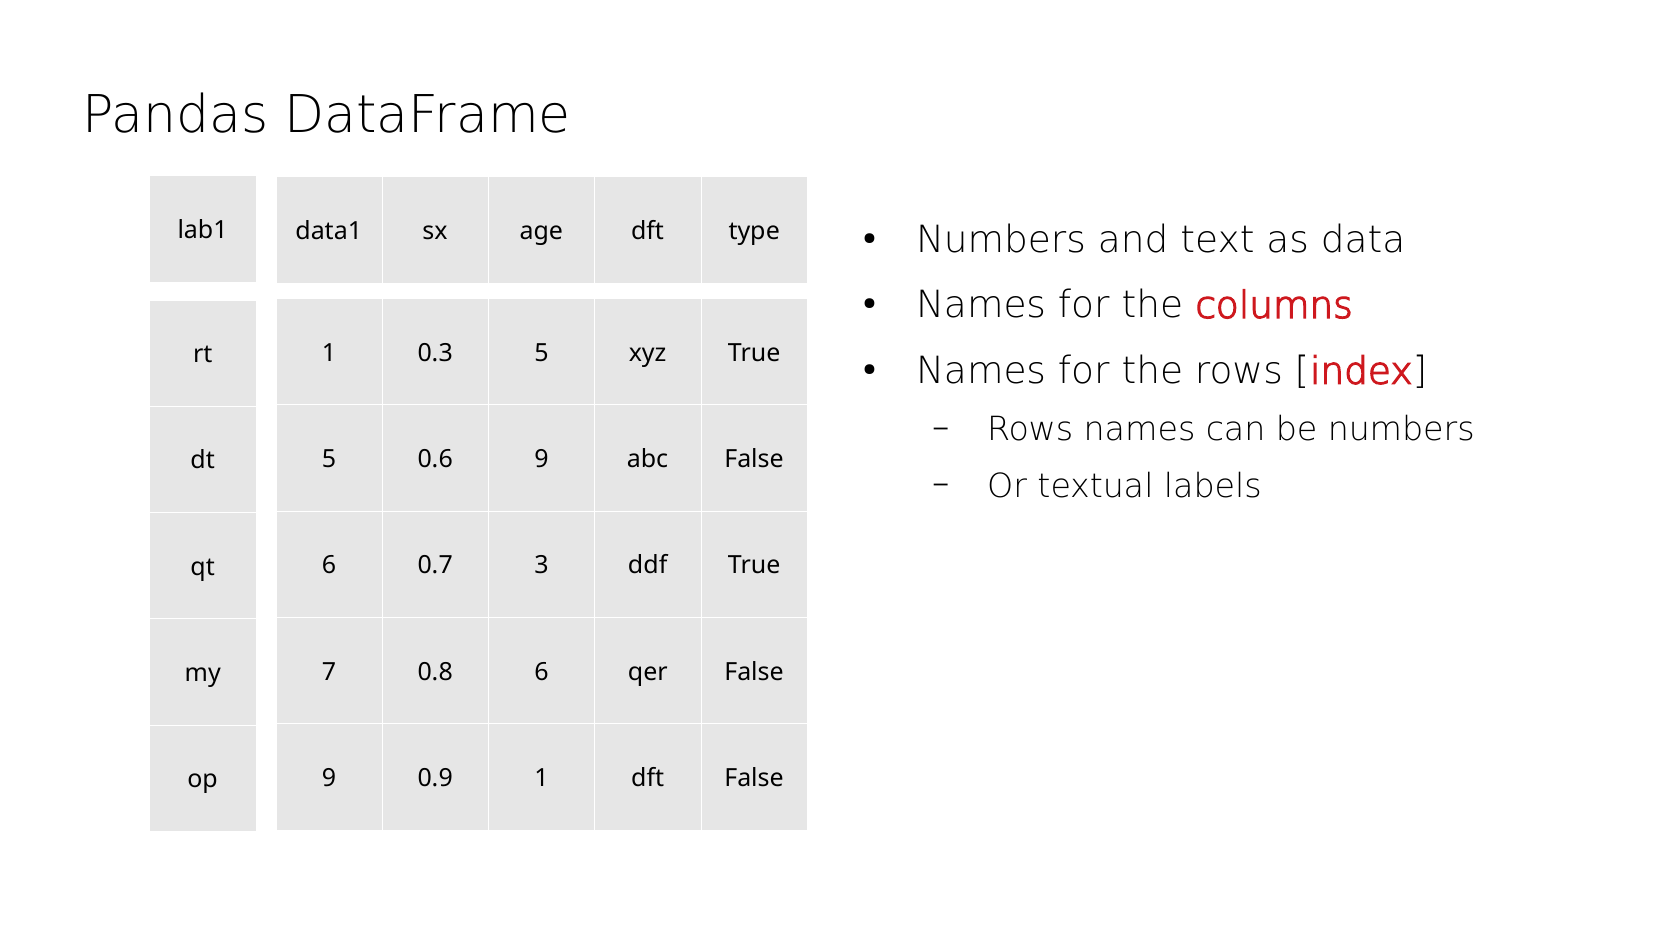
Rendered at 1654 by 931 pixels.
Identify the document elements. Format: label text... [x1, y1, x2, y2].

table_cell 7 [277, 618, 382, 723]
table_cell dft [595, 724, 701, 830]
table_cell 3 [489, 512, 594, 617]
table_cell abc [595, 405, 701, 511]
table_cell 0.6 [383, 405, 488, 511]
table_header True [702, 299, 807, 404]
table_cell 1 [489, 724, 594, 830]
title Pandas DataFrame [82, 37, 1571, 193]
table_cell 0.8 [383, 618, 488, 723]
table_cell False [702, 618, 807, 723]
table_header xyz [595, 299, 701, 404]
table_cell 6 [277, 512, 382, 617]
table_cell qt [150, 513, 256, 618]
table_cell my [150, 619, 256, 725]
table_cell True [702, 512, 807, 617]
table_header 0.3 [383, 299, 488, 404]
table_cell False [702, 405, 807, 511]
table_header sx [383, 177, 488, 283]
table_cell False [702, 724, 807, 830]
table_cell qer [595, 618, 701, 723]
table_header 5 [489, 299, 594, 404]
table_header dft [595, 177, 701, 283]
table_cell dt [150, 407, 256, 512]
table_cell 6 [489, 618, 594, 723]
table_header lab1 [150, 176, 256, 282]
table_header 1 [277, 299, 382, 404]
table_cell 9 [489, 405, 594, 511]
table_cell 0.7 [383, 512, 488, 617]
table_header data1 [277, 177, 382, 283]
table_cell 0.9 [383, 724, 488, 830]
table_cell 9 [277, 724, 382, 830]
table_header type [702, 177, 807, 283]
table_header age [489, 177, 594, 283]
table_cell 5 [277, 405, 382, 511]
table_cell ddf [595, 512, 701, 617]
table_header rt [150, 301, 256, 406]
table_cell op [150, 726, 256, 831]
list Numbers and text as data Names for the columns Names for the rows [index] Rows names can be numbers Or textual labels [845, 217, 1572, 758]
